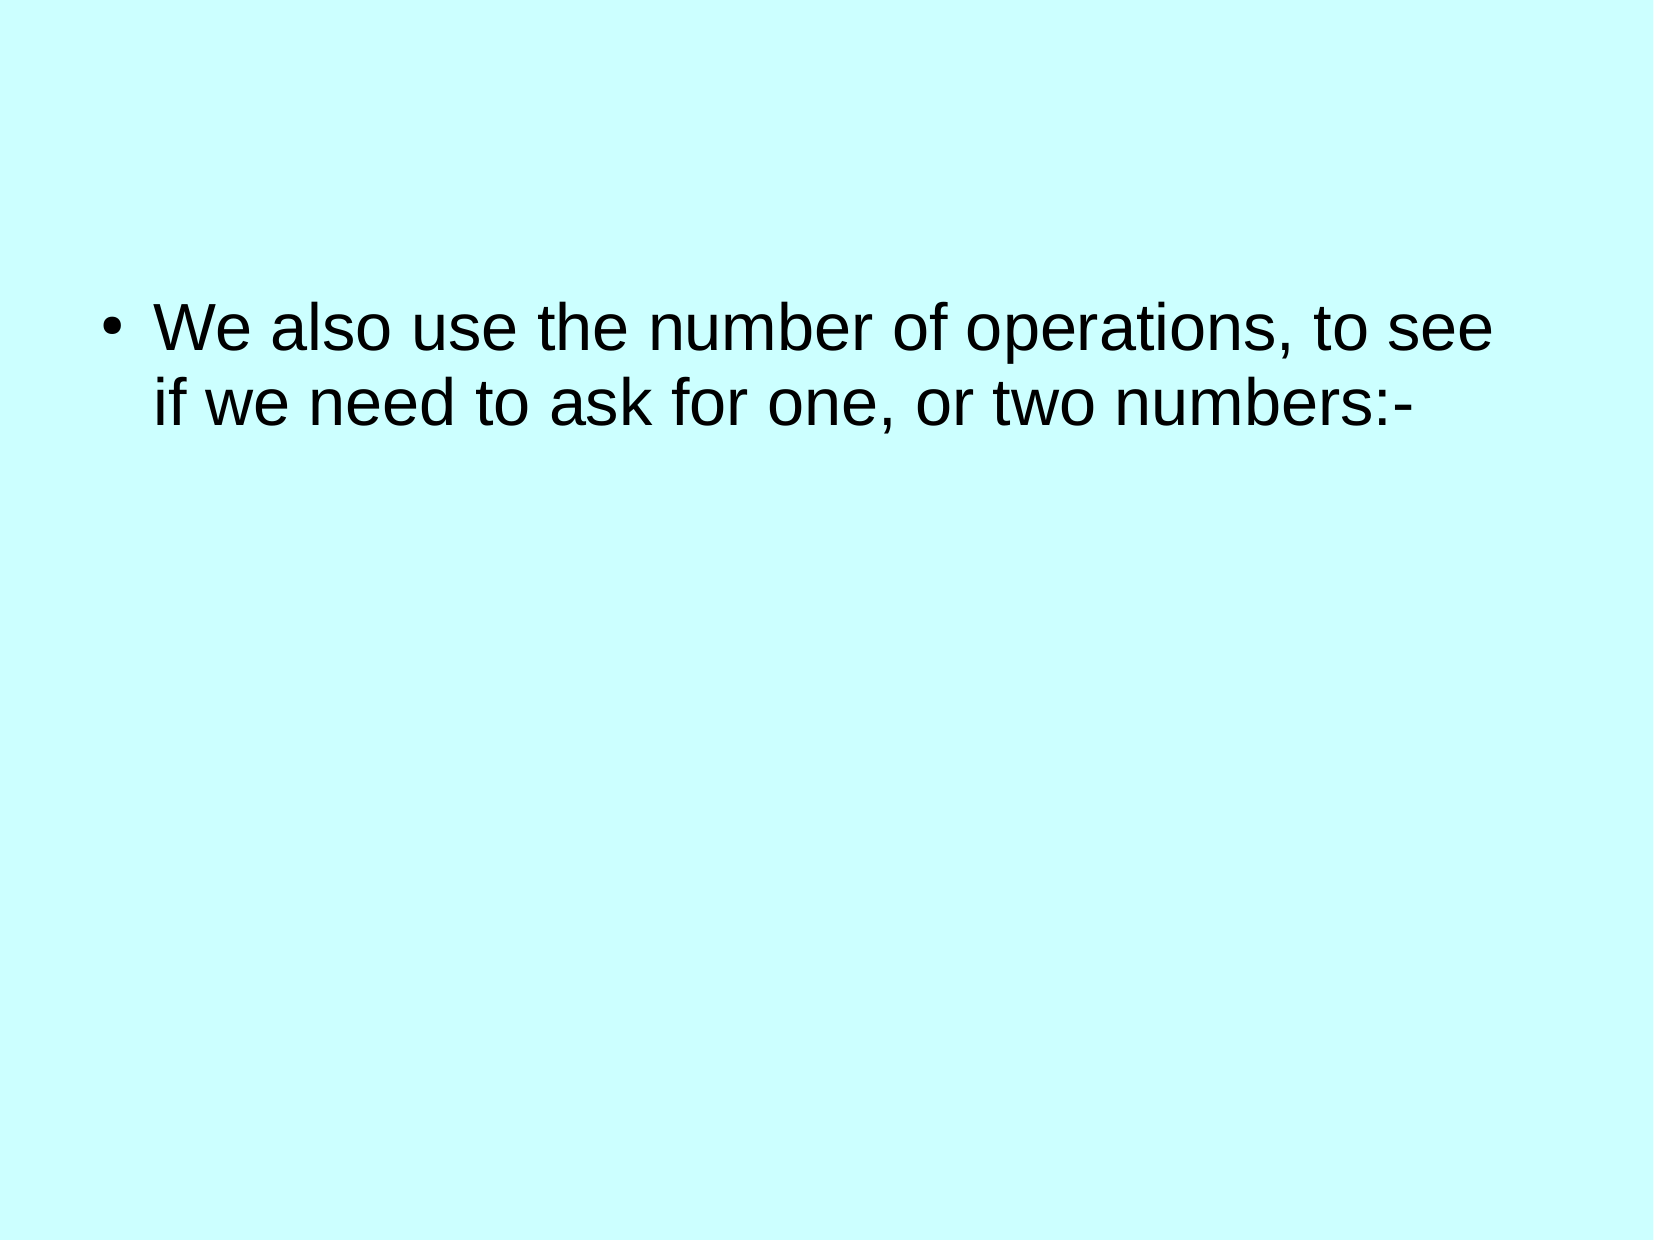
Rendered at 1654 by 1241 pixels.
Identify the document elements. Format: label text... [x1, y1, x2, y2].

list We also use the number of operations, to see if we need to ask for one, or two numbers:- [82, 290, 1538, 1010]
